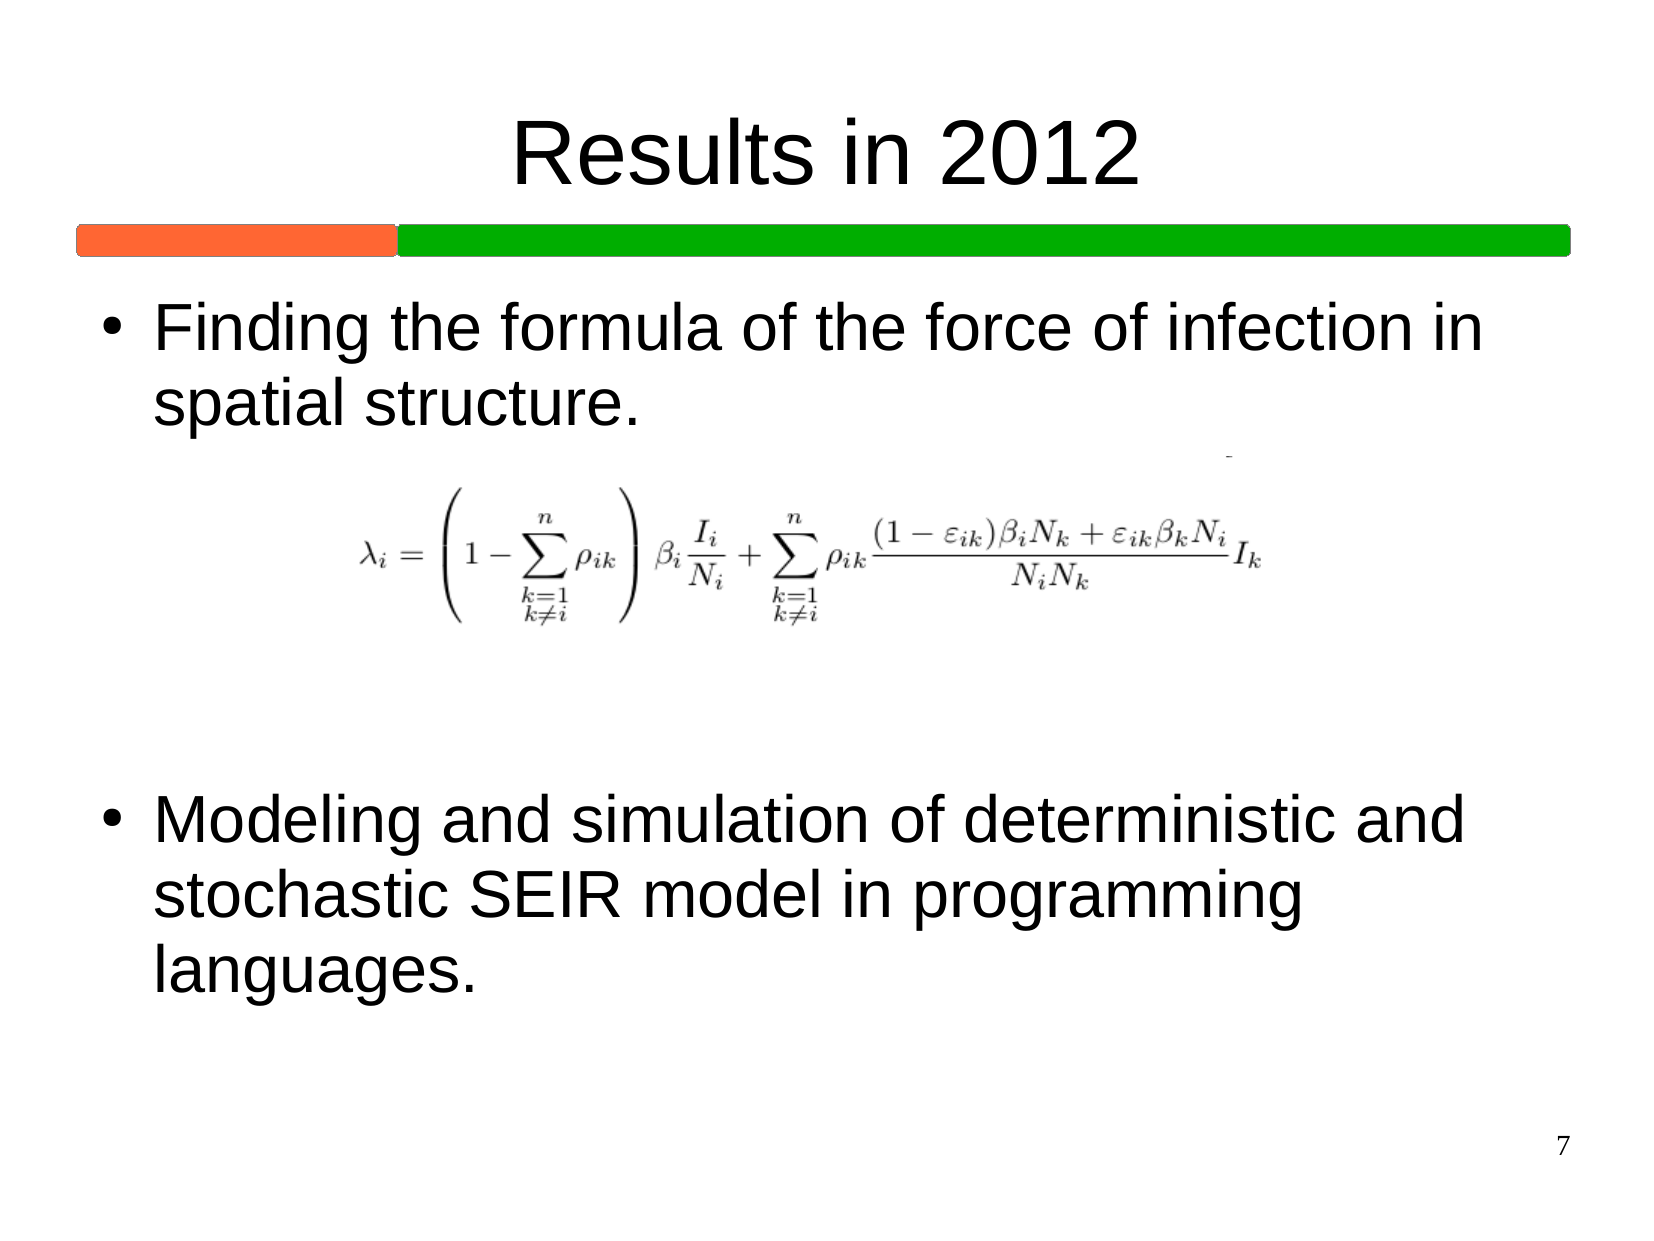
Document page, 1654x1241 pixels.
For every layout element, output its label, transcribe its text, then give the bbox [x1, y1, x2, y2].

title Results in 2012 [82, 49, 1571, 227]
text_box [76, 224, 1571, 257]
picture [318, 456, 1288, 650]
list Finding the formula of the force of infection in spatial structure. Modeling and simulation of deterministic and stochastic SEIR model in programming languages​​. [82, 290, 1538, 1010]
